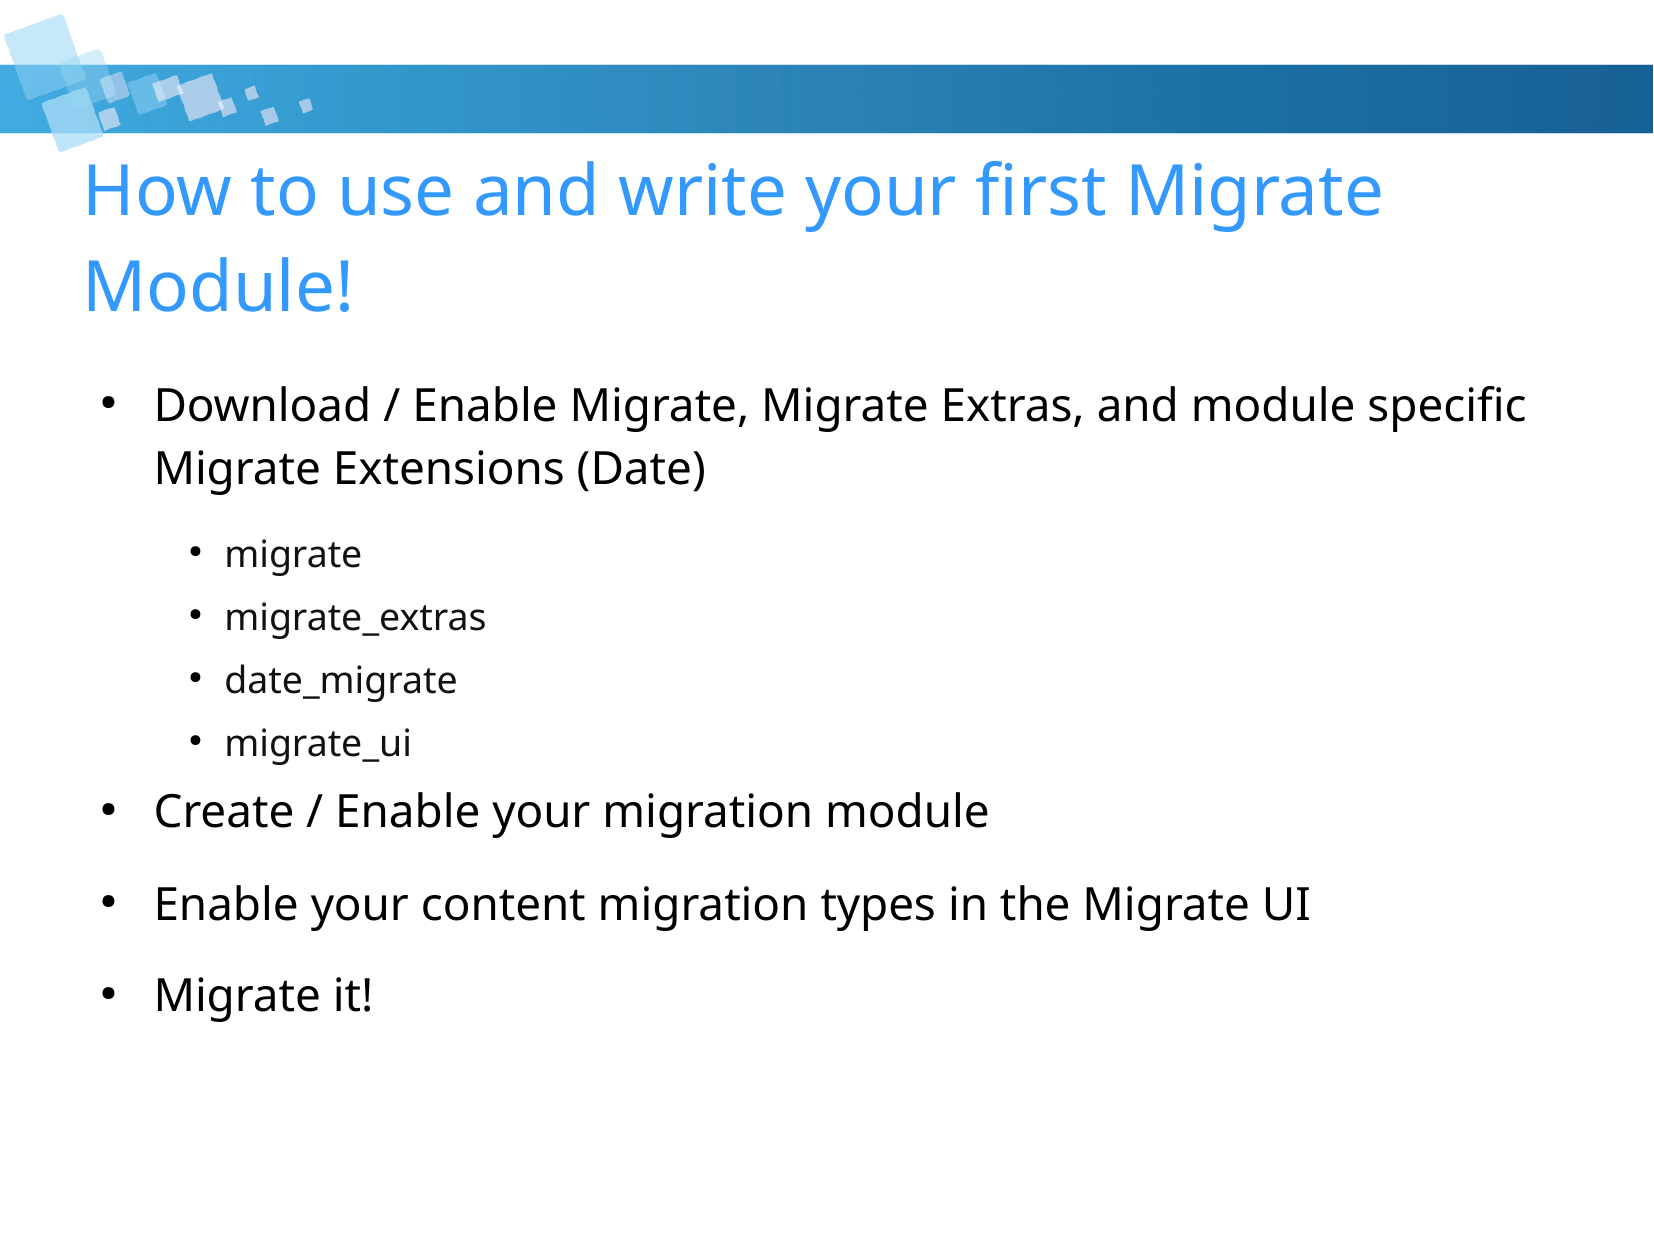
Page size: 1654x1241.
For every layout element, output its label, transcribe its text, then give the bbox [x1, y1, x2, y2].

picture [0, 0, 1653, 1238]
title How to use and write your first Migrate Module! [82, 132, 1571, 340]
list Download / Enable Migrate, Migrate Extras, and module specific Migrate Extensions (Date) migrate migrate_extras date_migrate migrate_ui Create / Enable your migration module Enable your content migration types in the Migrate UI Migrate it! [82, 372, 1571, 983]
